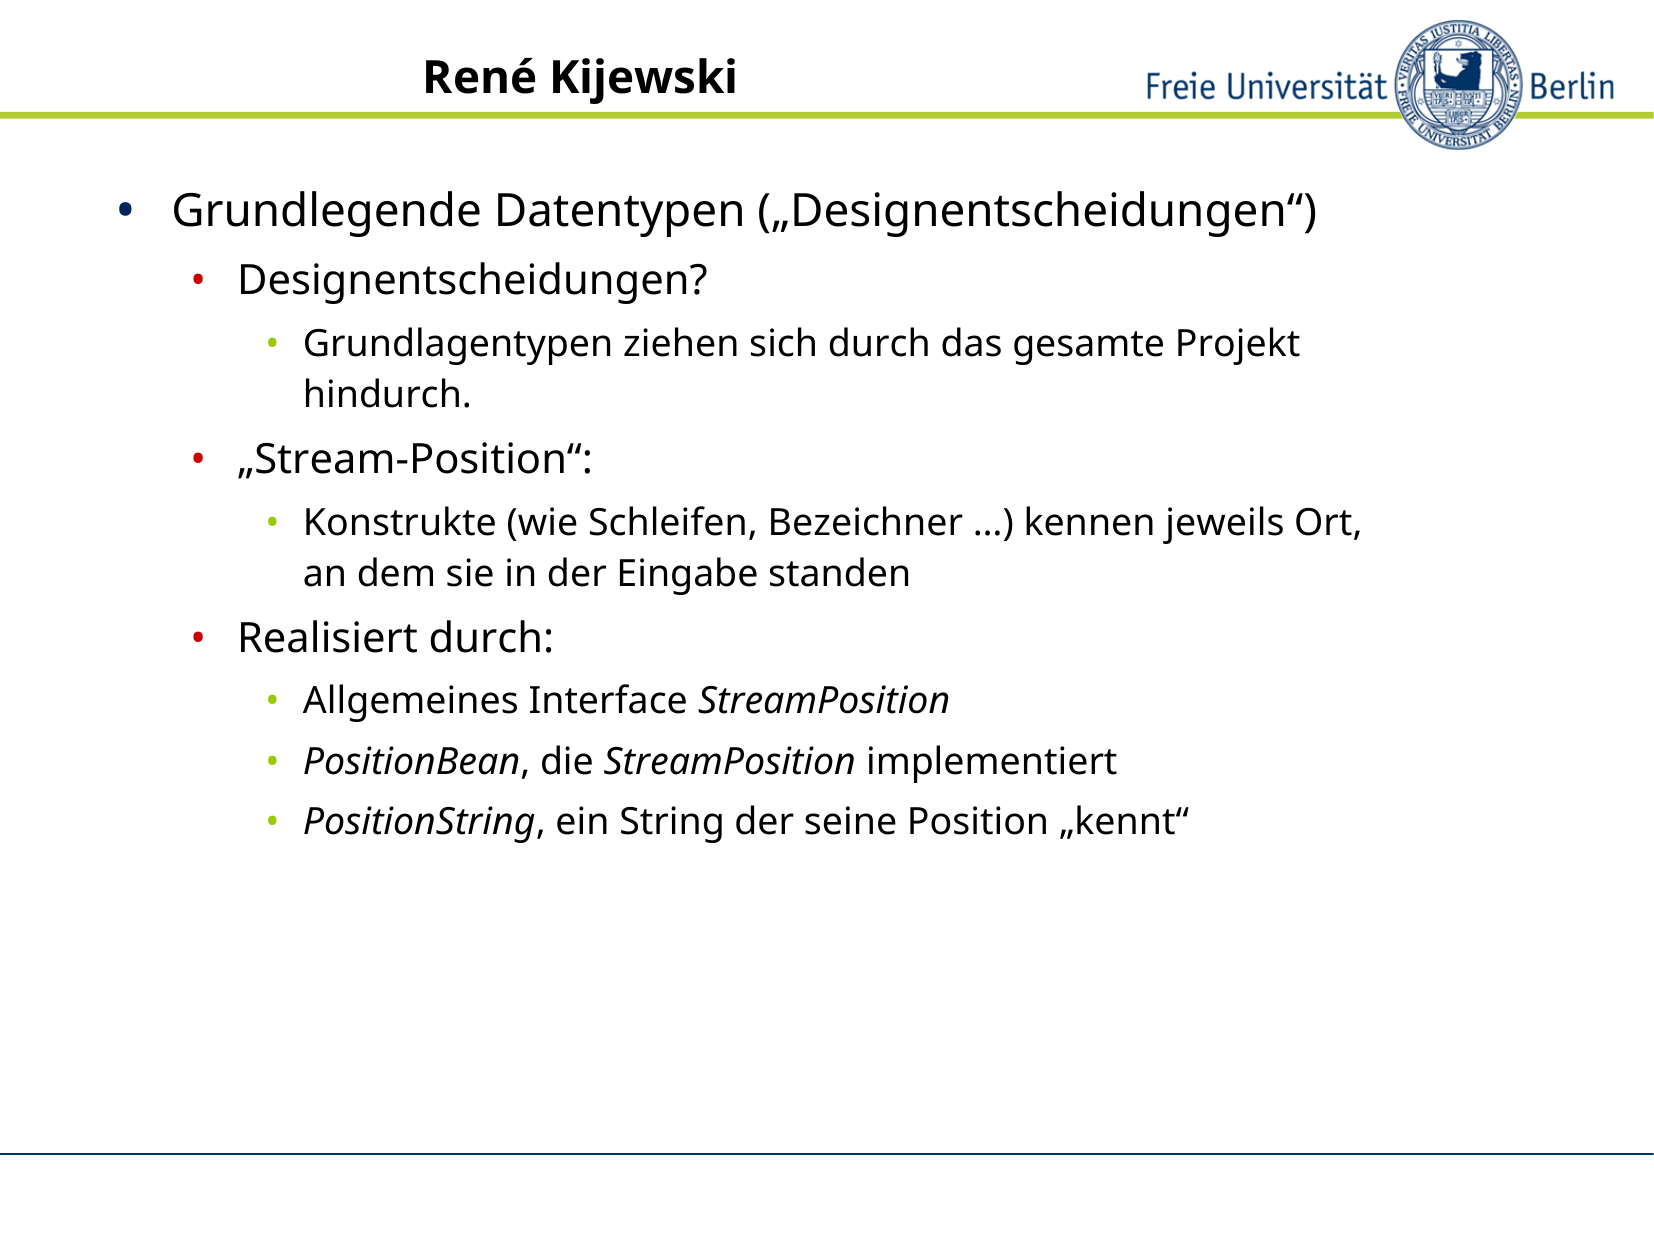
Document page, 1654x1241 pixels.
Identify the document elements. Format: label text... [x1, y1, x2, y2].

title René Kijewski [422, 0, 1654, 152]
list Grundlegende Datentypen („Designentscheidungen“) Designentscheidungen? Grundlagentypen ziehen sich durch das gesamte Projekt hindurch. „Stream-Position“: Konstrukte (wie Schleifen, Bezeichner …) kennen jeweils Ort, an dem sie in der Eingabe standen Realisiert durch: Allgemeines Interface StreamPosition PositionBean, die StreamPosition implementiert PositionString, ein String der seine Position „kennt“ [115, 177, 1418, 782]
